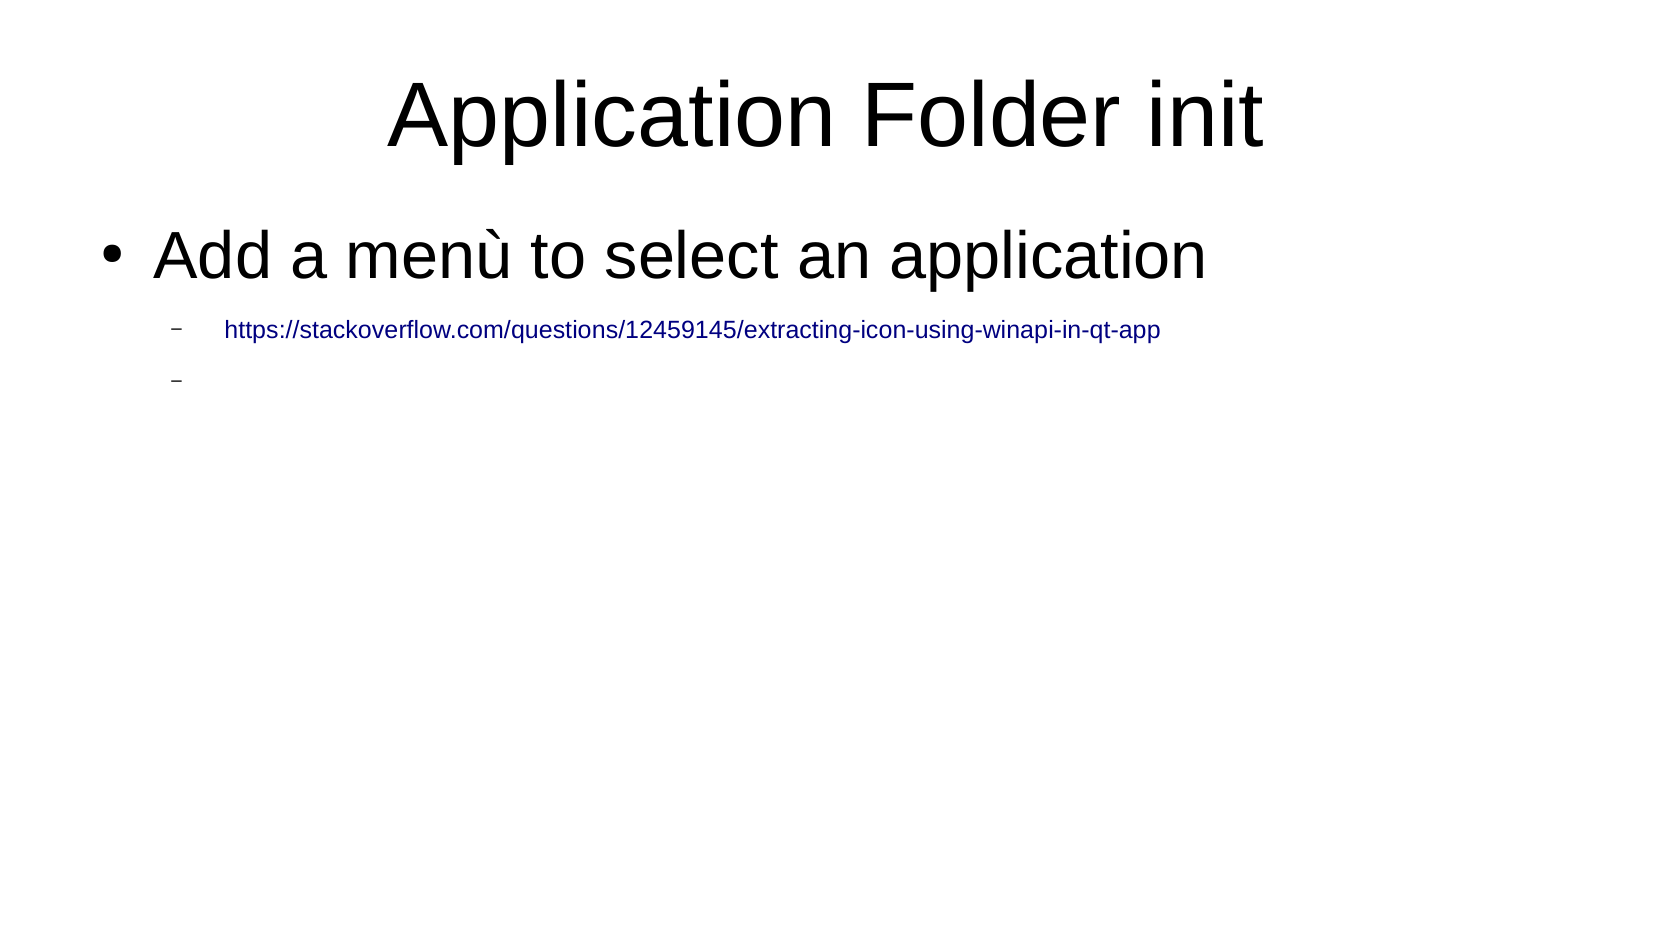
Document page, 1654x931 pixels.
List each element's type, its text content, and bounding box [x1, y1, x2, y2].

title Application Folder init [82, 37, 1571, 193]
list Add a menù to select an application https://stackoverflow.com/questions/12459145/extracting-icon-using-winapi-in-qt-app [82, 217, 1571, 758]
